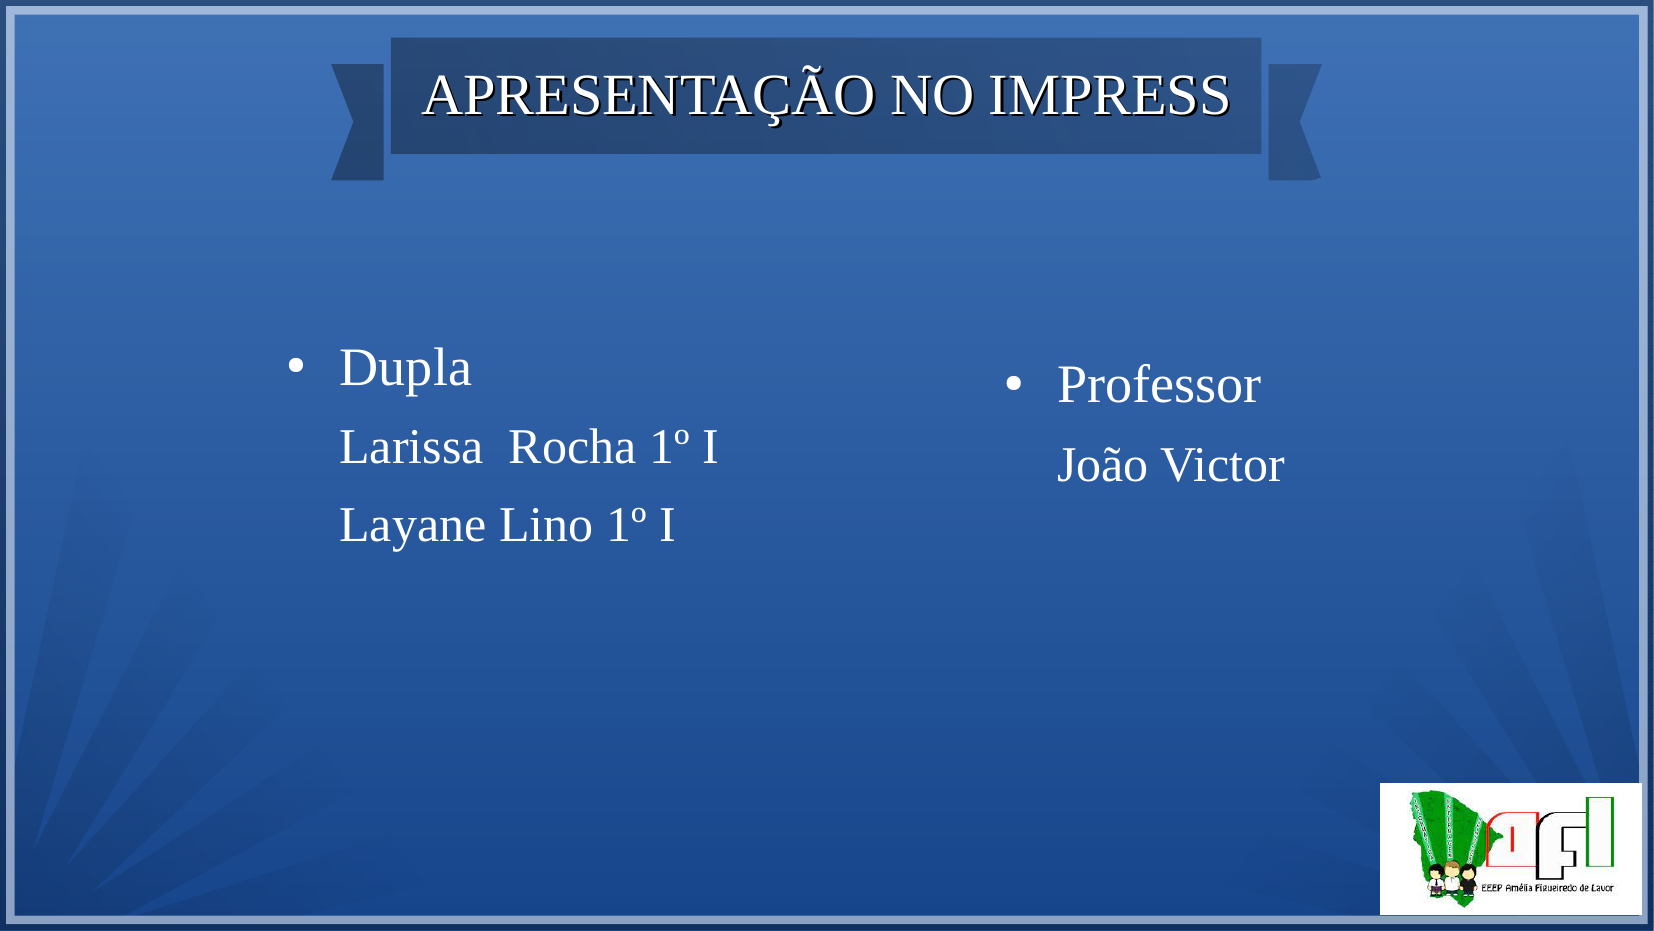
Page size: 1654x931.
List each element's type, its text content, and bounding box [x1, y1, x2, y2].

picture [1380, 783, 1642, 915]
list Dupla Larissa Rocha 1º I Layane Lino 1º I [268, 336, 801, 635]
list Professor João Victor [986, 354, 1359, 652]
title APRESENTAÇÃO NO IMPRESS [389, 35, 1264, 154]
